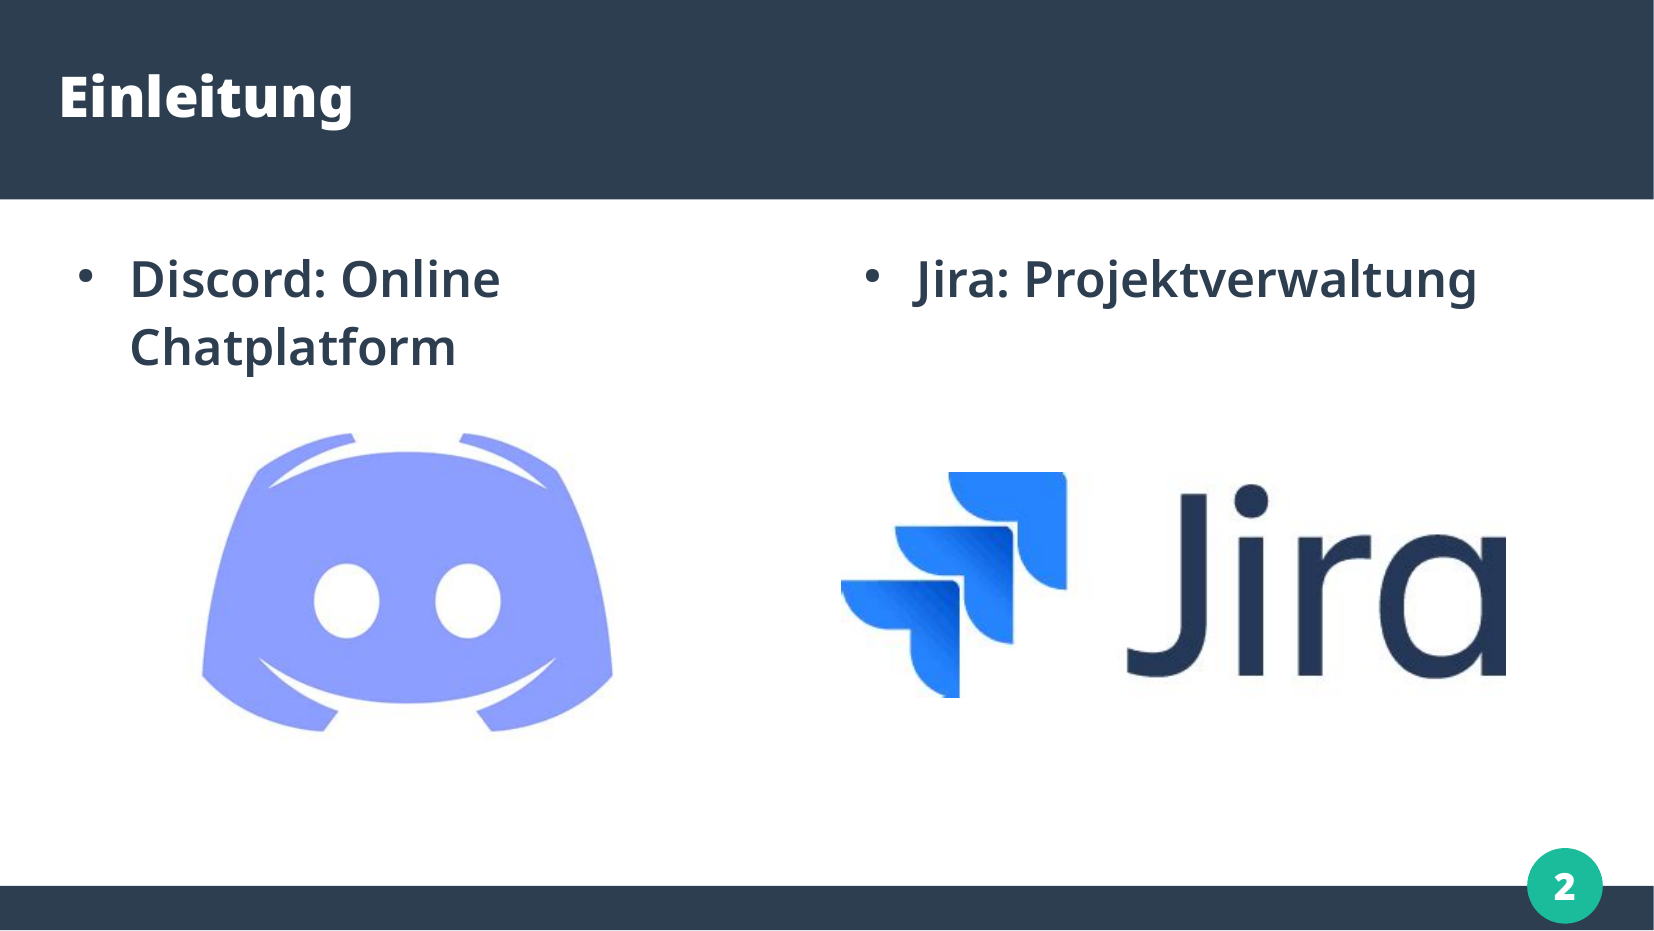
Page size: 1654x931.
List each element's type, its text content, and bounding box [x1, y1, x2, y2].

list Jira: Projektverwaltung [845, 243, 1596, 864]
picture [841, 472, 1506, 698]
list Discord: Online Chatplatform [59, 243, 809, 864]
picture [106, 413, 709, 752]
title Einleitung [59, 37, 1595, 155]
